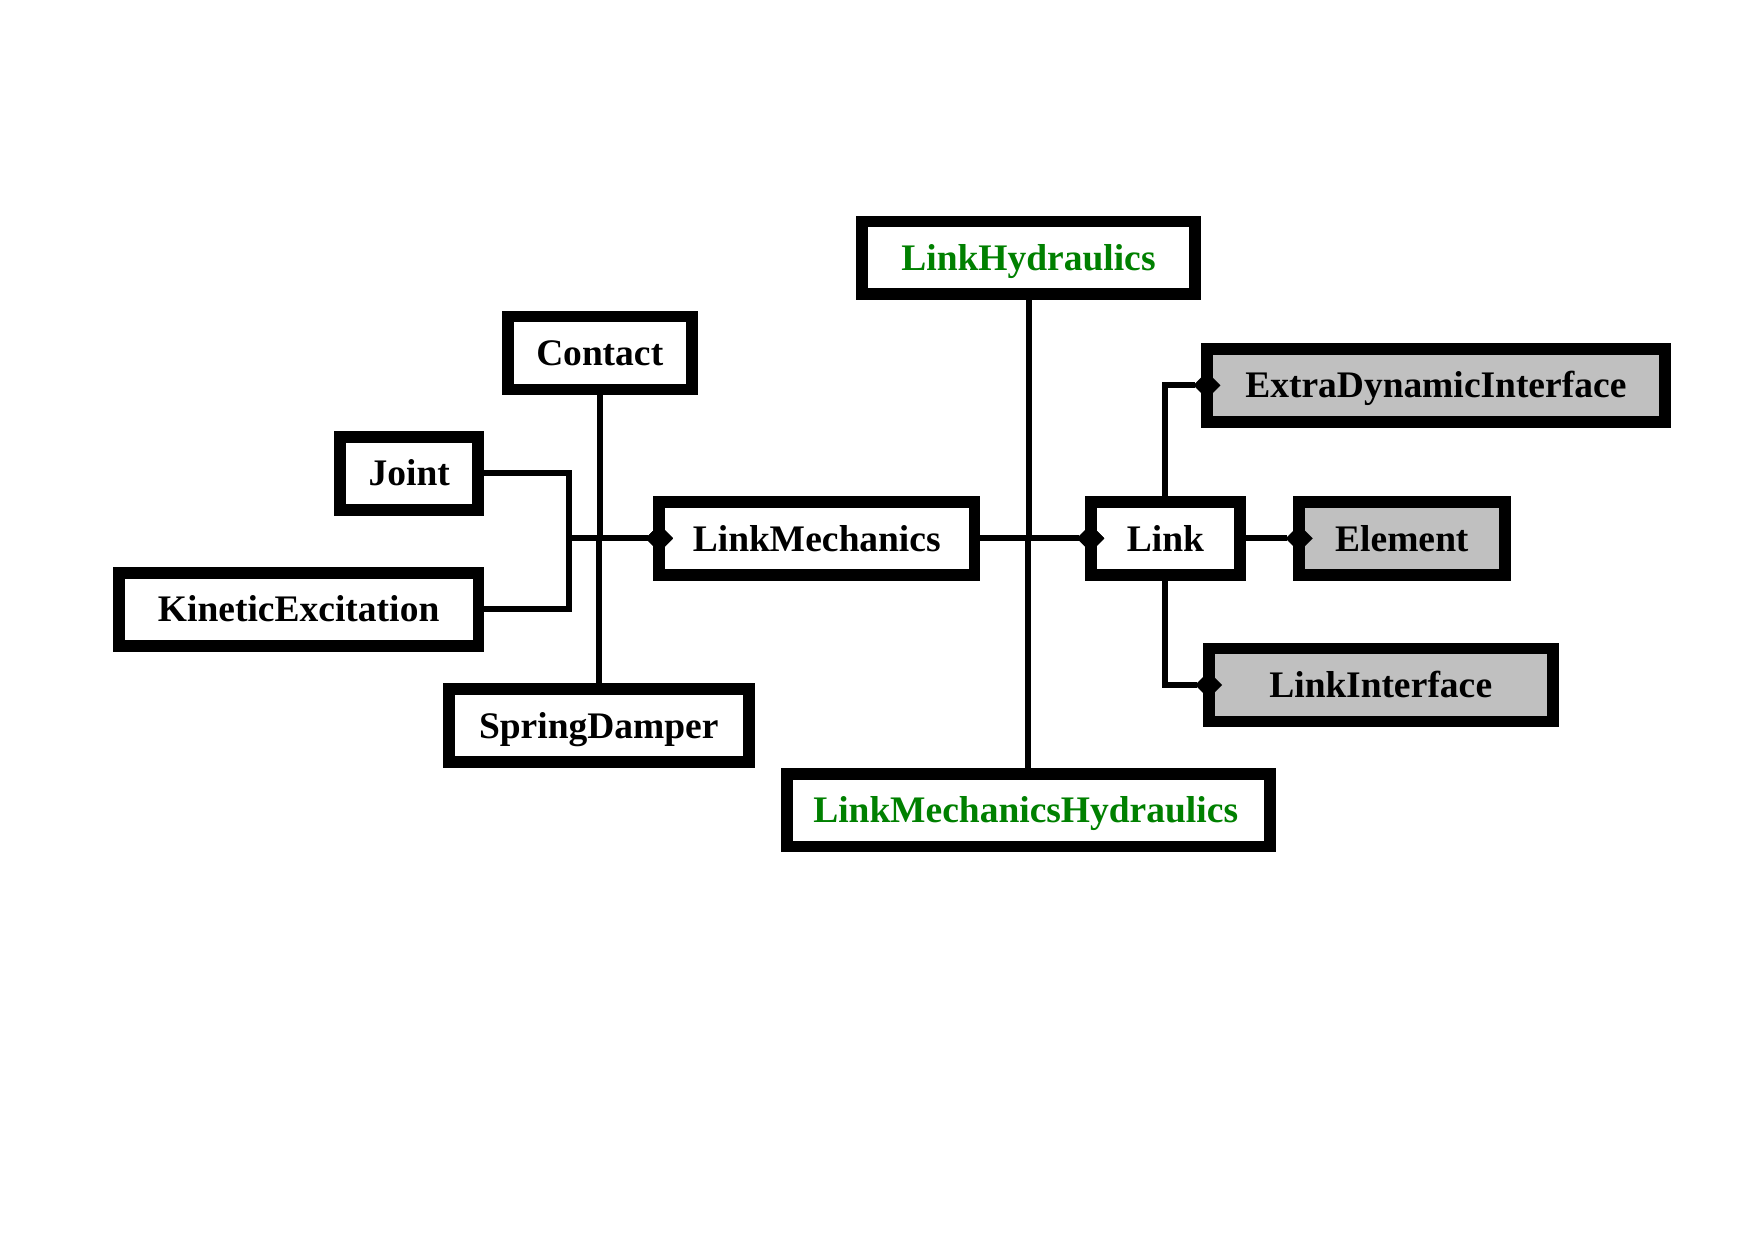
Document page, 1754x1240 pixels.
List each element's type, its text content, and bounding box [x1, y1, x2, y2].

text_box SpringDamper [448, 689, 749, 763]
text_box LinkMechanicsHydraulics [787, 773, 1270, 847]
text_box LinkMechanics [659, 501, 975, 575]
text_box Joint [340, 436, 479, 510]
text_box LinkInterface [1208, 648, 1554, 722]
text_box Link [1090, 501, 1241, 575]
text_box ExtraDynamicInterface [1206, 348, 1666, 422]
text_box LinkHydraulics [862, 221, 1195, 295]
text_box Element [1299, 501, 1505, 575]
text_box Contact [507, 316, 692, 390]
text_box KineticExcitation [119, 572, 479, 646]
